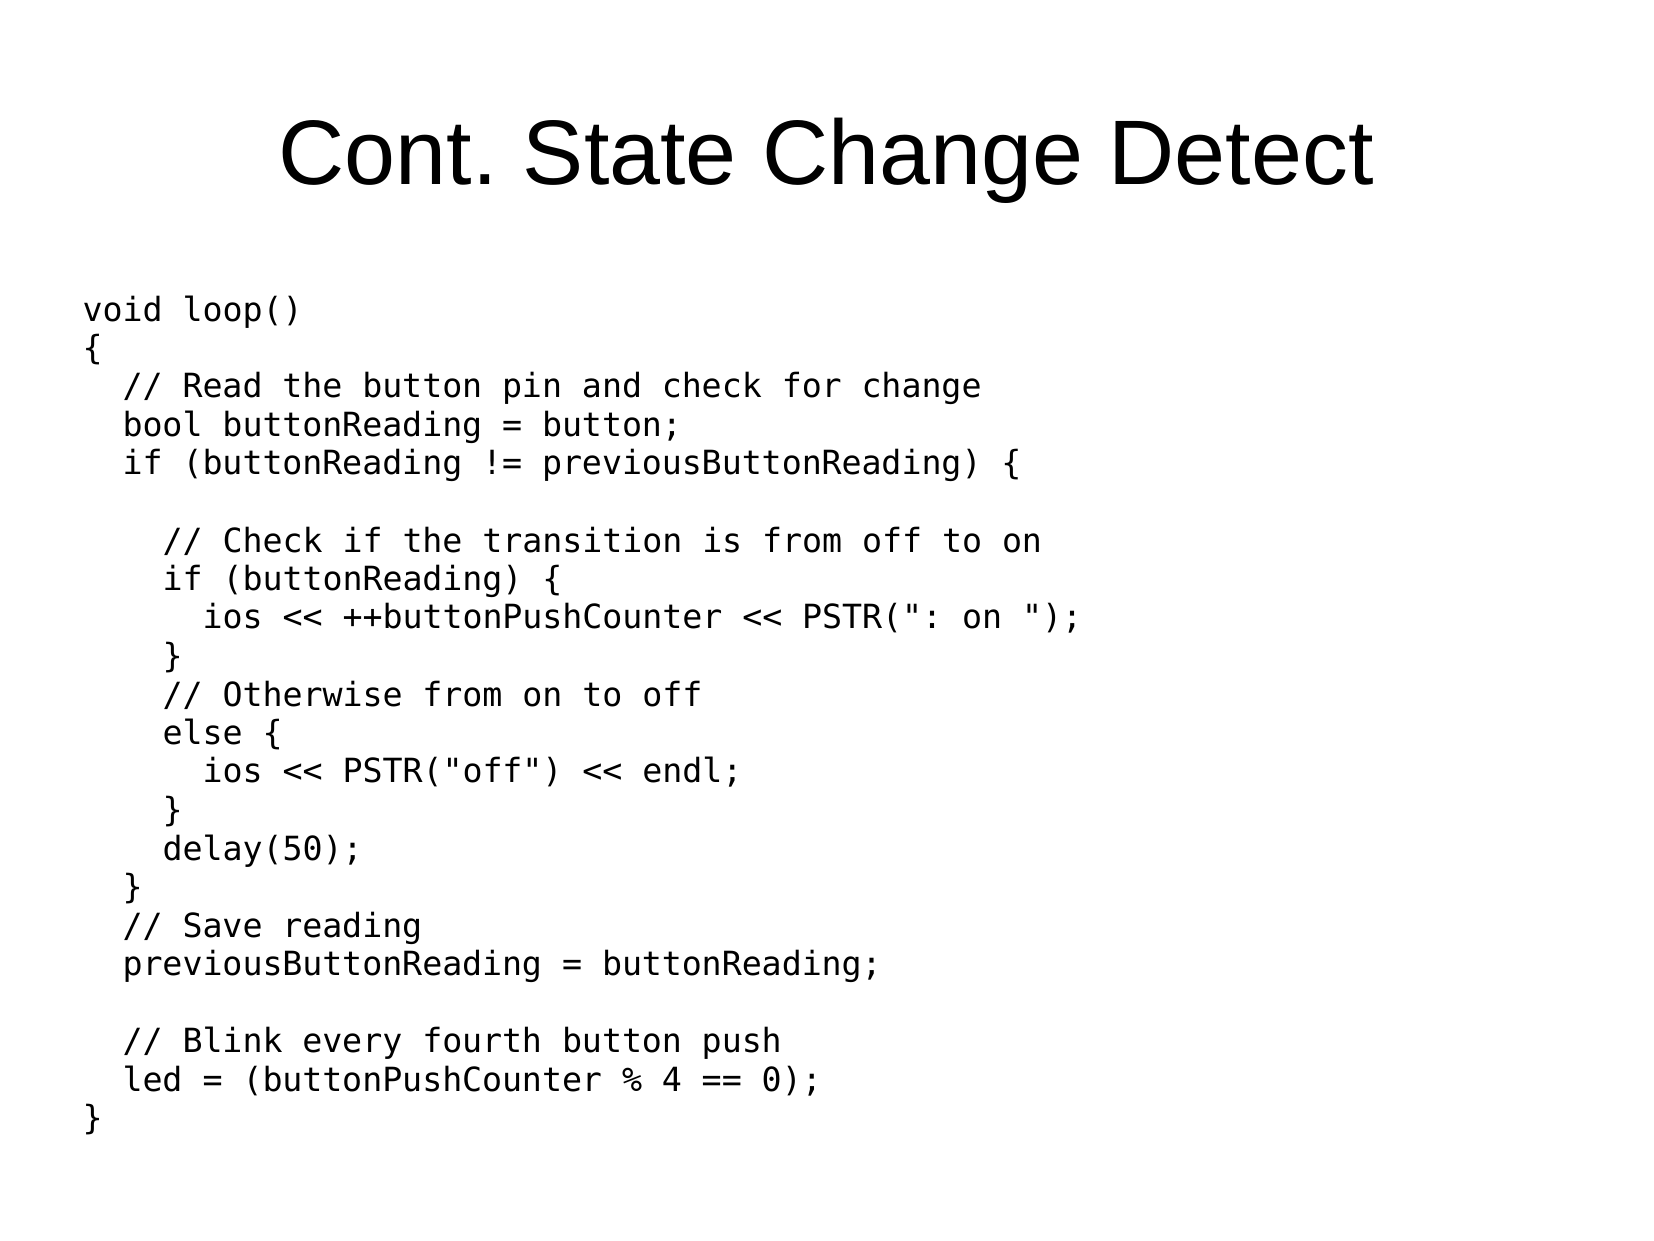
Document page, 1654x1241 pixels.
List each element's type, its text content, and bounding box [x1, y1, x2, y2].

title Cont. State Change Detect [82, 49, 1571, 257]
list void loop() { // Read the button pin and check for change bool buttonReading = button; if (buttonReading != previousButtonReading) { // Check if the transition is from off to on if (buttonReading) { ios << ++buttonPushCounter << PSTR(": on "); } // Otherwise from on to off else { ios << PSTR("off") << endl; } delay(50); } // Save reading previousButtonReading = buttonReading; // Blink every fourth button push led = (buttonPushCounter % 4 == 0); } [82, 290, 1571, 1201]
